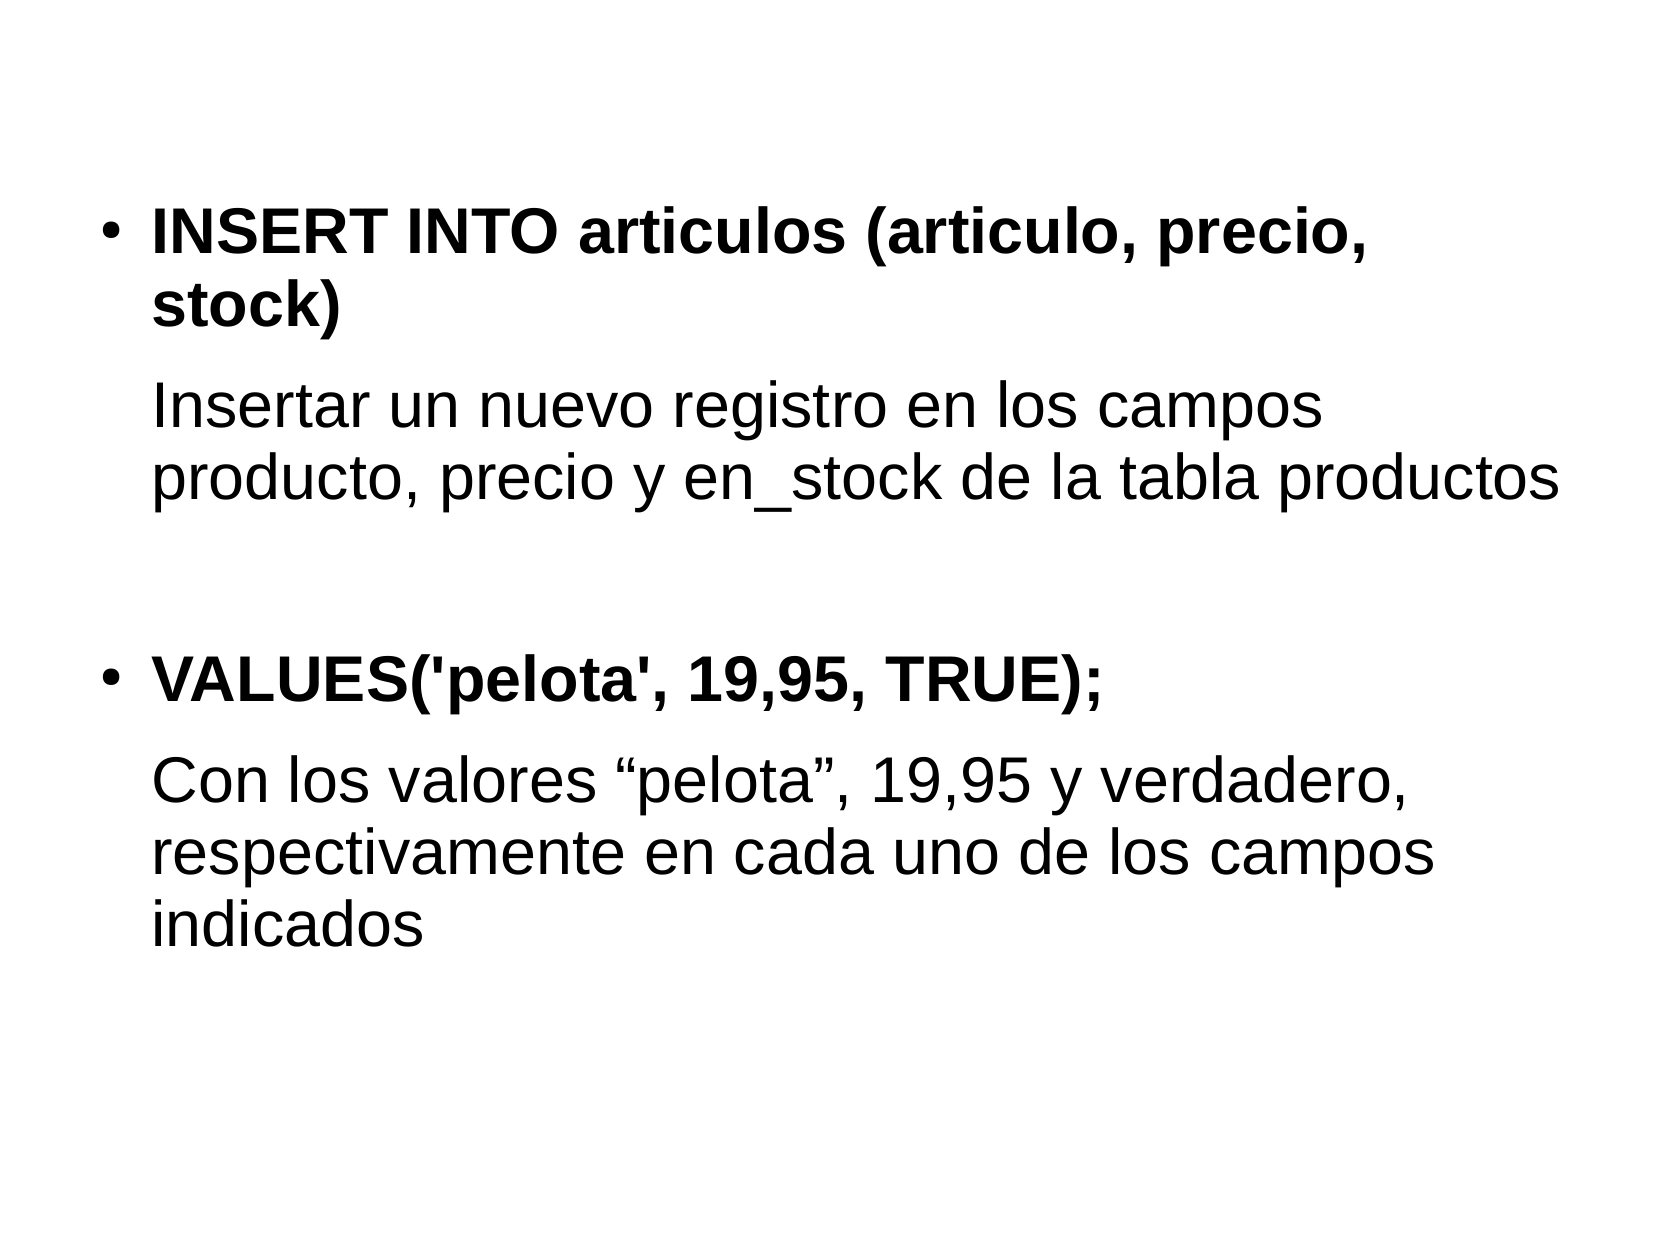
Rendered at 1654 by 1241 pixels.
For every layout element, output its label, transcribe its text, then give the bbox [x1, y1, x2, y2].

list INSERT INTO articulos (articulo, precio, stock) Insertar un nuevo registro en los campos producto, precio y en_stock de la tabla productos VALUES('pelota', 19,95, TRUE); Con los valores “pelota”, 19,95 y verdadero, respectivamente en cada uno de los campos indicados [82, 94, 1571, 1010]
